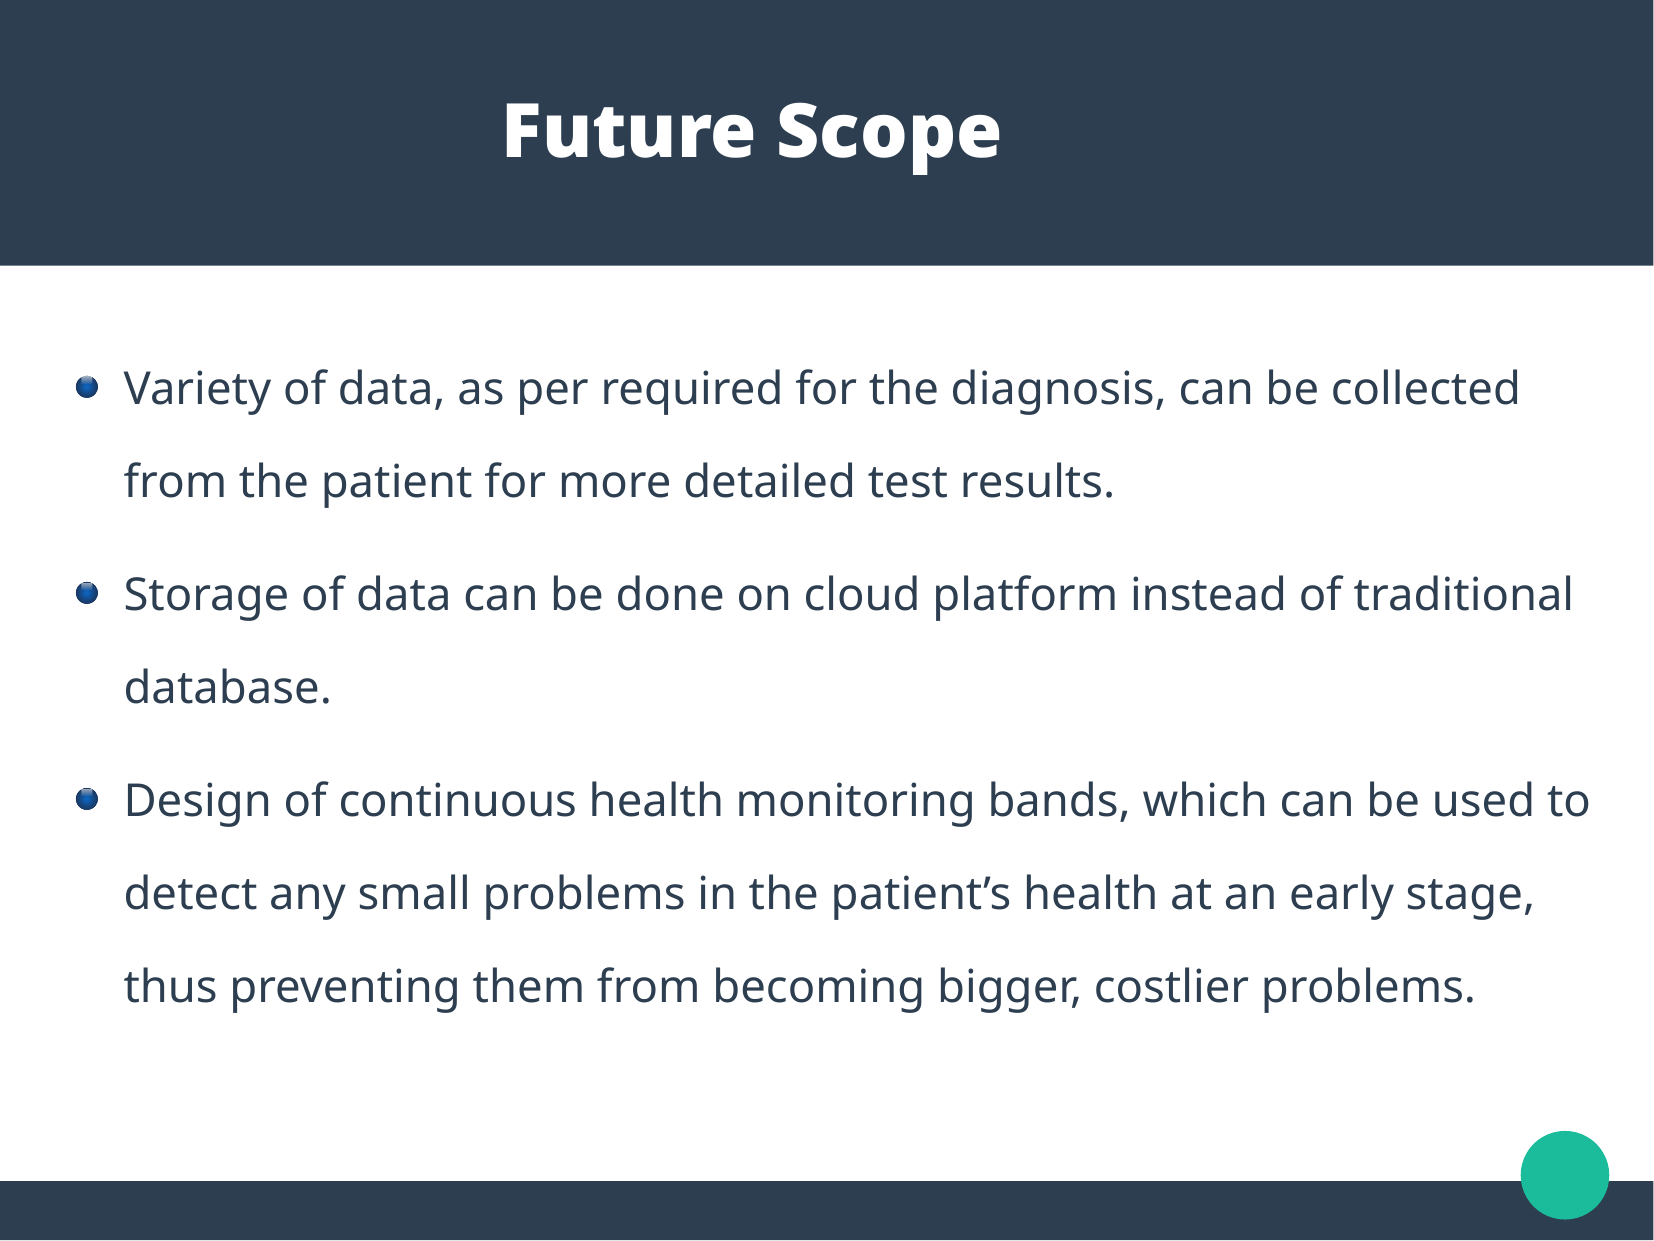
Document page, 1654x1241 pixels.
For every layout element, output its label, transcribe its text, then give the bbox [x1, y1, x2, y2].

title Future Scope [59, 49, 1595, 207]
list Variety of data, as per required for the diagnosis, can be collected from the patient for more detailed test results. Storage of data can be done on cloud platform instead of traditional database. Design of continuous health monitoring bands, which can be used to detect any small problems in the patient’s health at an early stage, thus preventing them from becoming bigger, costlier problems. [59, 324, 1595, 1152]
